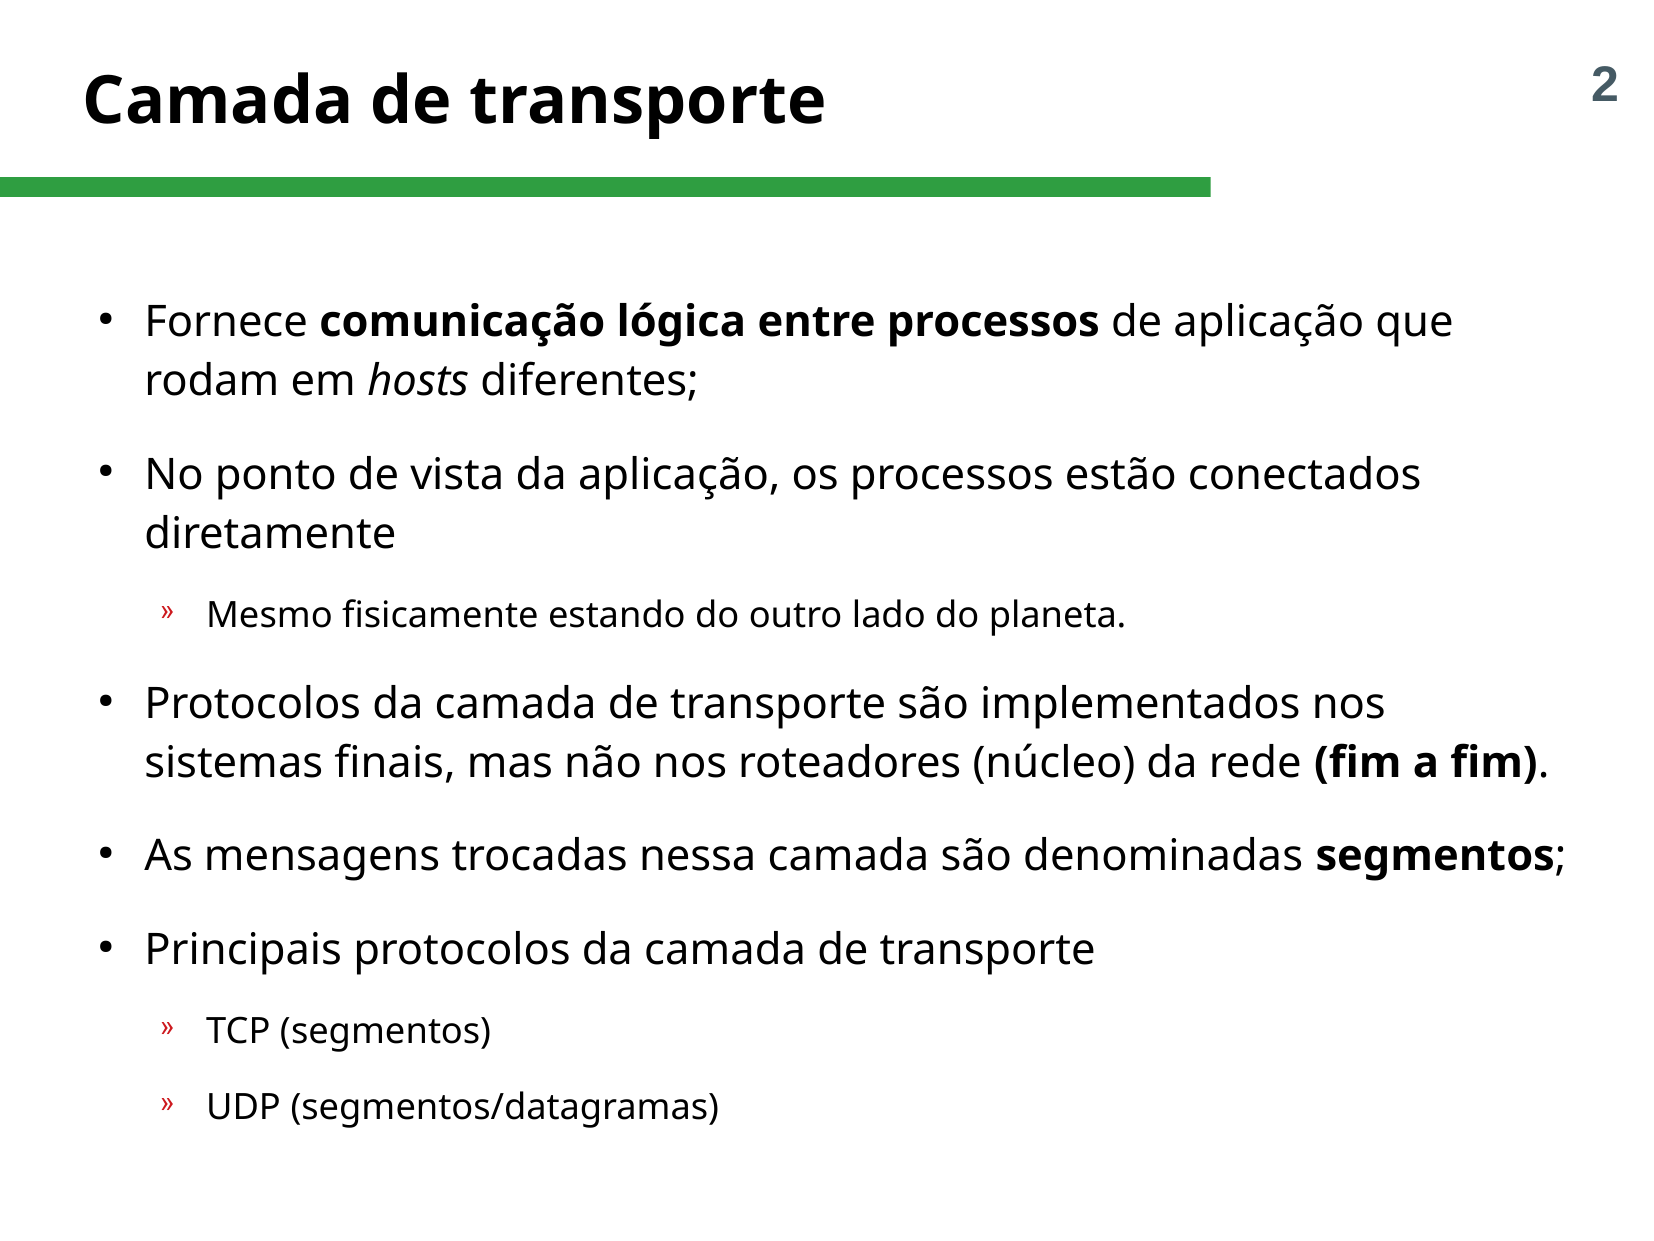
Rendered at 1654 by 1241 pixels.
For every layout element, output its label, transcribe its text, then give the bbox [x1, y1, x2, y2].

title Camada de transporte [82, 0, 1152, 202]
list Fornece comunicação lógica entre processos de aplicação que rodam em hosts diferentes; No ponto de vista da aplicação, os processos estão conectados diretamente Mesmo fisicamente estando do outro lado do planeta. Protocolos da camada de transporte são implementados nos sistemas finais, mas não nos roteadores (núcleo) da rede (fim a fim). As mensagens trocadas nessa camada são denominadas segmentos; Principais protocolos da camada de transporte TCP (segmentos) UDP (segmentos/datagramas) [82, 290, 1571, 1216]
